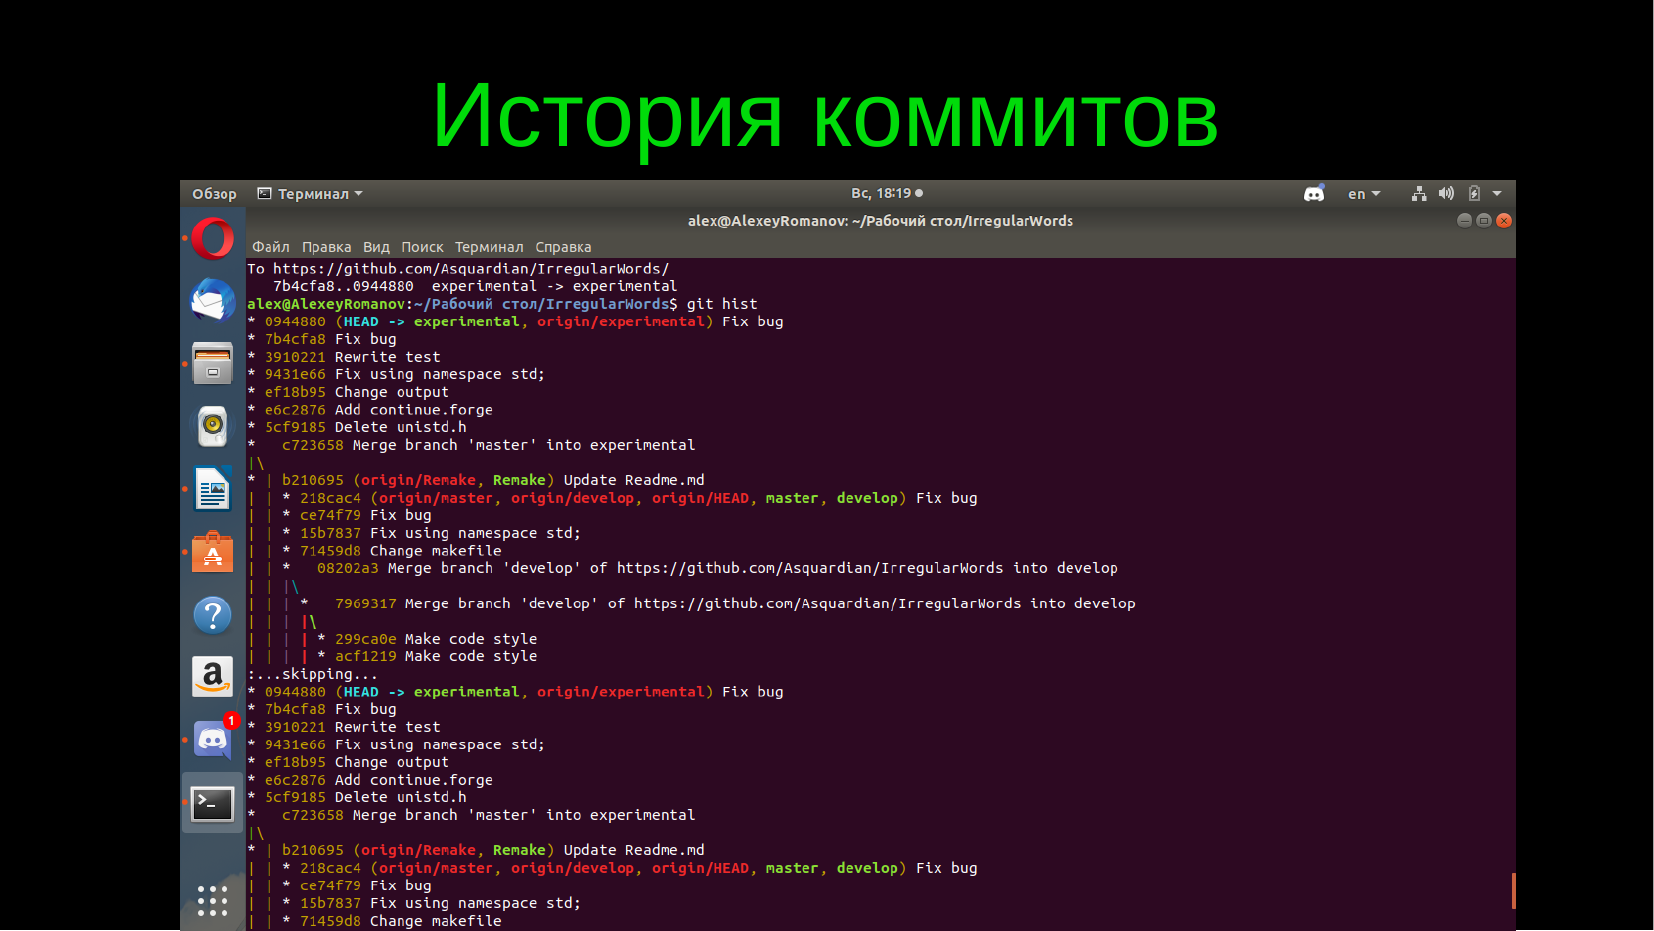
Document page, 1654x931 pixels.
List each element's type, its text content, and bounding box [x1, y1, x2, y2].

title История коммитов [82, 37, 1571, 193]
picture [180, 180, 1516, 931]
